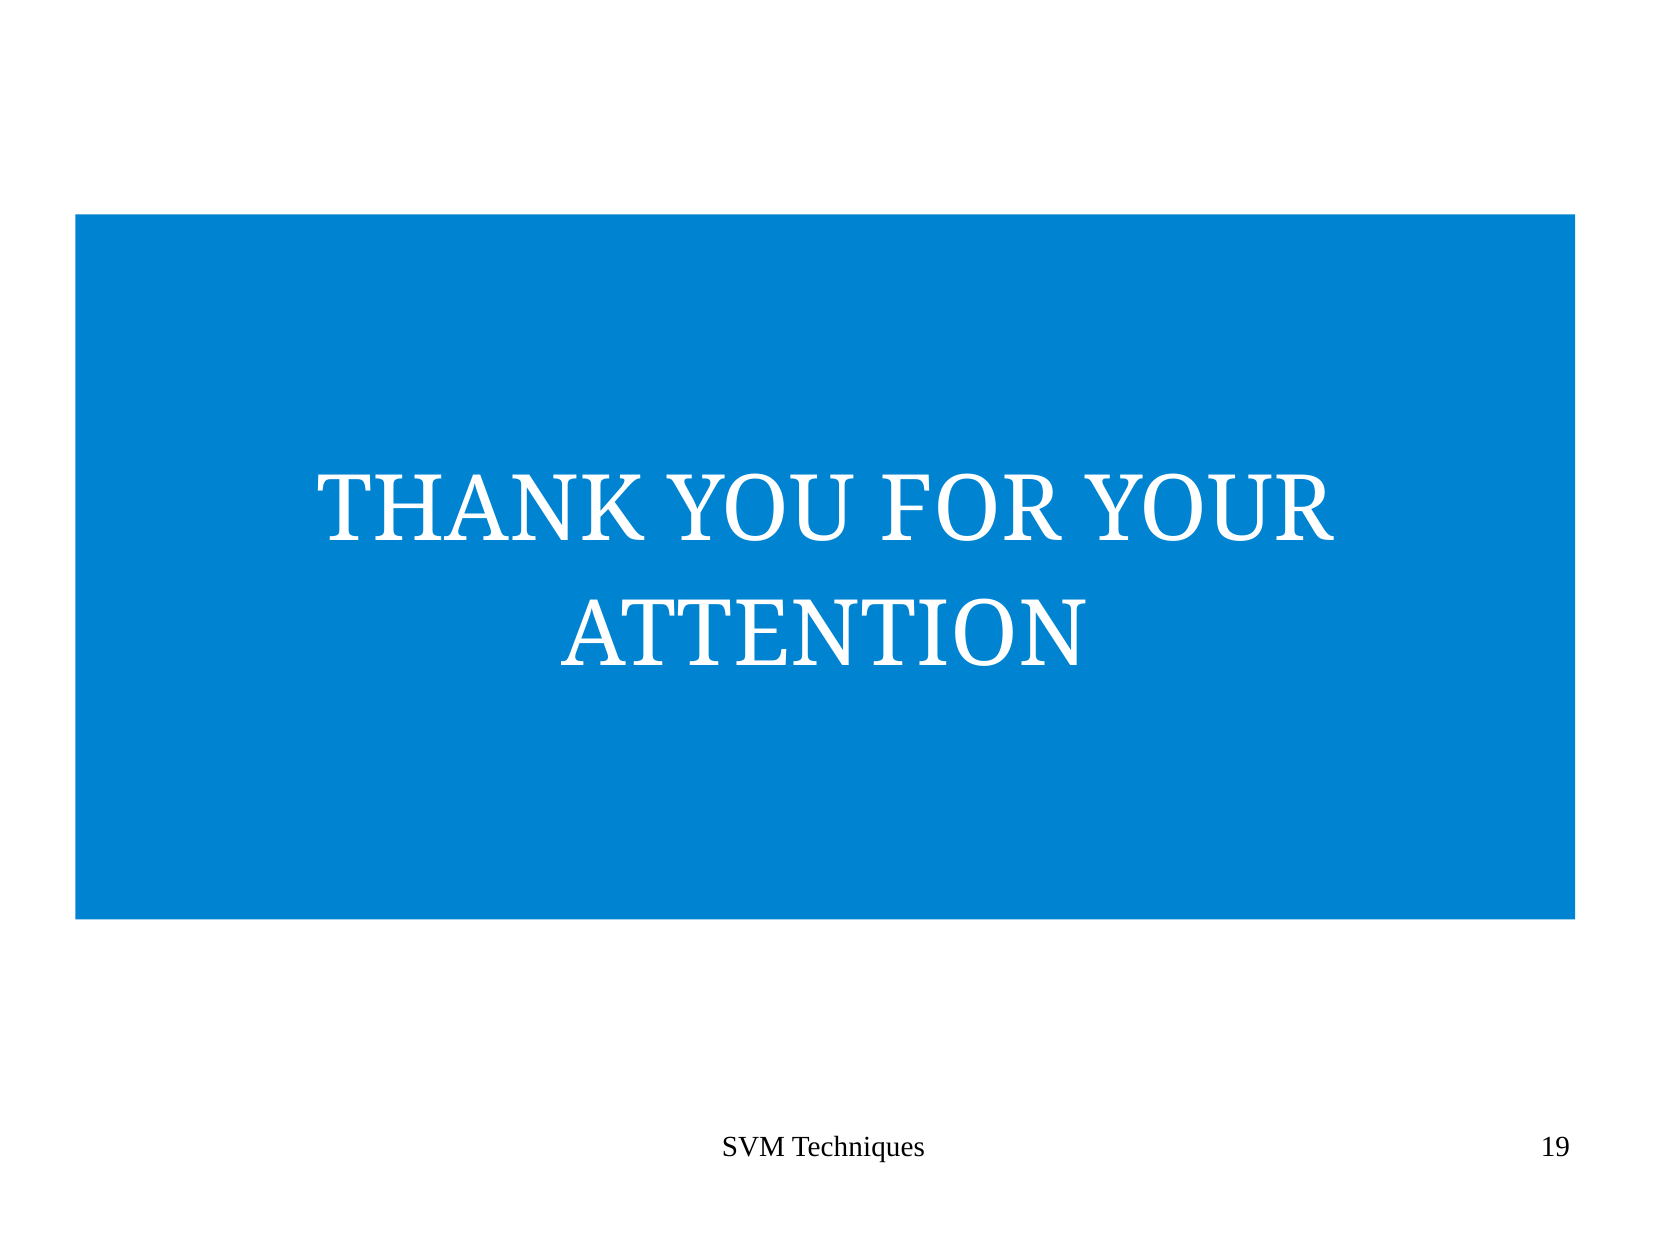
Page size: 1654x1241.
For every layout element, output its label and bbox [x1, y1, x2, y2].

subtitle [0, 210, 1653, 1141]
